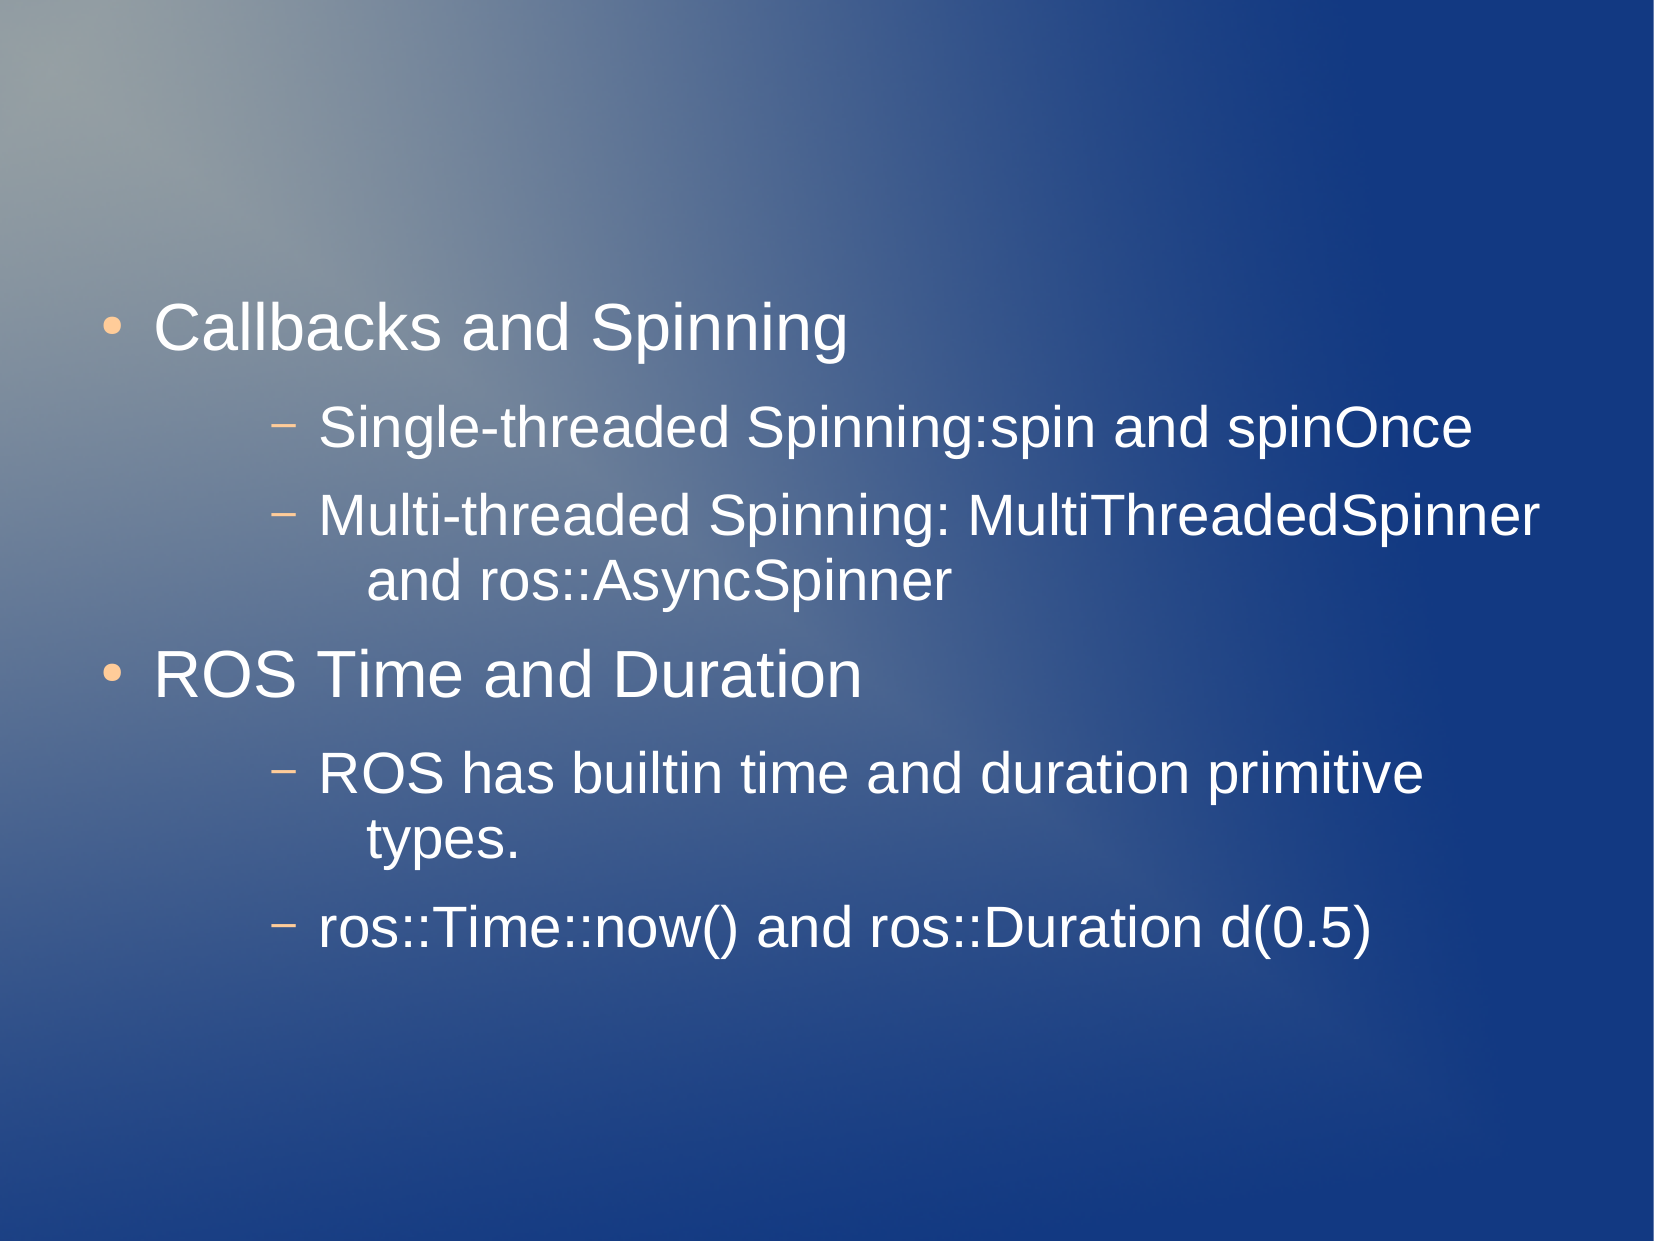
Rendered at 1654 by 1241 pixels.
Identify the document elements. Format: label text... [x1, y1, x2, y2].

list Callbacks and Spinning Single-threaded Spinning:spin and spinOnce Multi-threaded Spinning: MultiThreadedSpinner and ros::AsyncSpinner ROS Time and Duration ROS has builtin time and duration primitive types. ros::Time::now() and ros::Duration d(0.5) [82, 290, 1571, 1010]
picture [0, 0, 1654, 1241]
